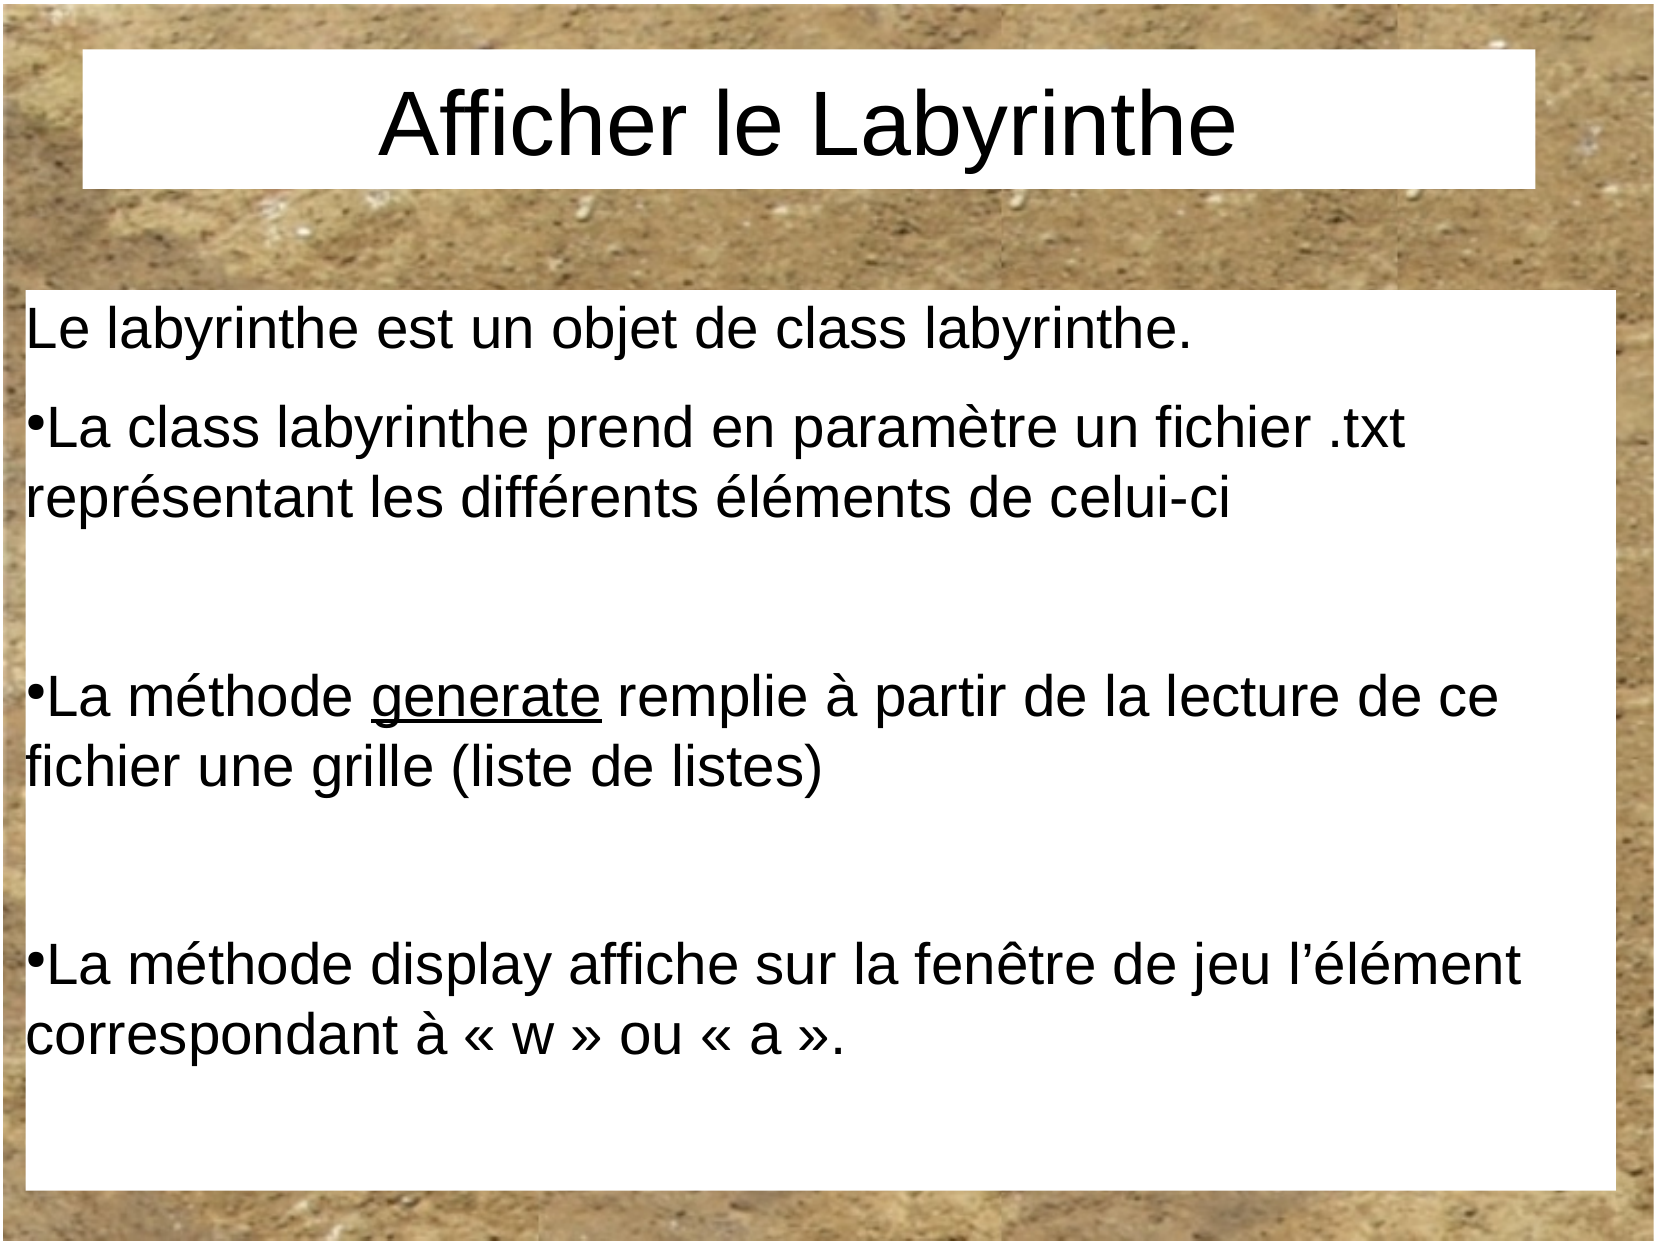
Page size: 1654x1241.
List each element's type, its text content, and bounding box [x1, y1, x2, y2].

list Le labyrinthe est un objet de class labyrinthe. La class labyrinthe prend en paramètre un fichier .txt représentant les différents éléments de celui-ci La méthode generate remplie à partir de la lecture de ce fichier une grille (liste de listes) La méthode display affiche sur la fenêtre de jeu l’élément correspondant à « w » ou « a ». [25, 290, 1616, 1191]
picture [3, 4, 1654, 1241]
title Afficher le Labyrinthe [82, 49, 1536, 189]
